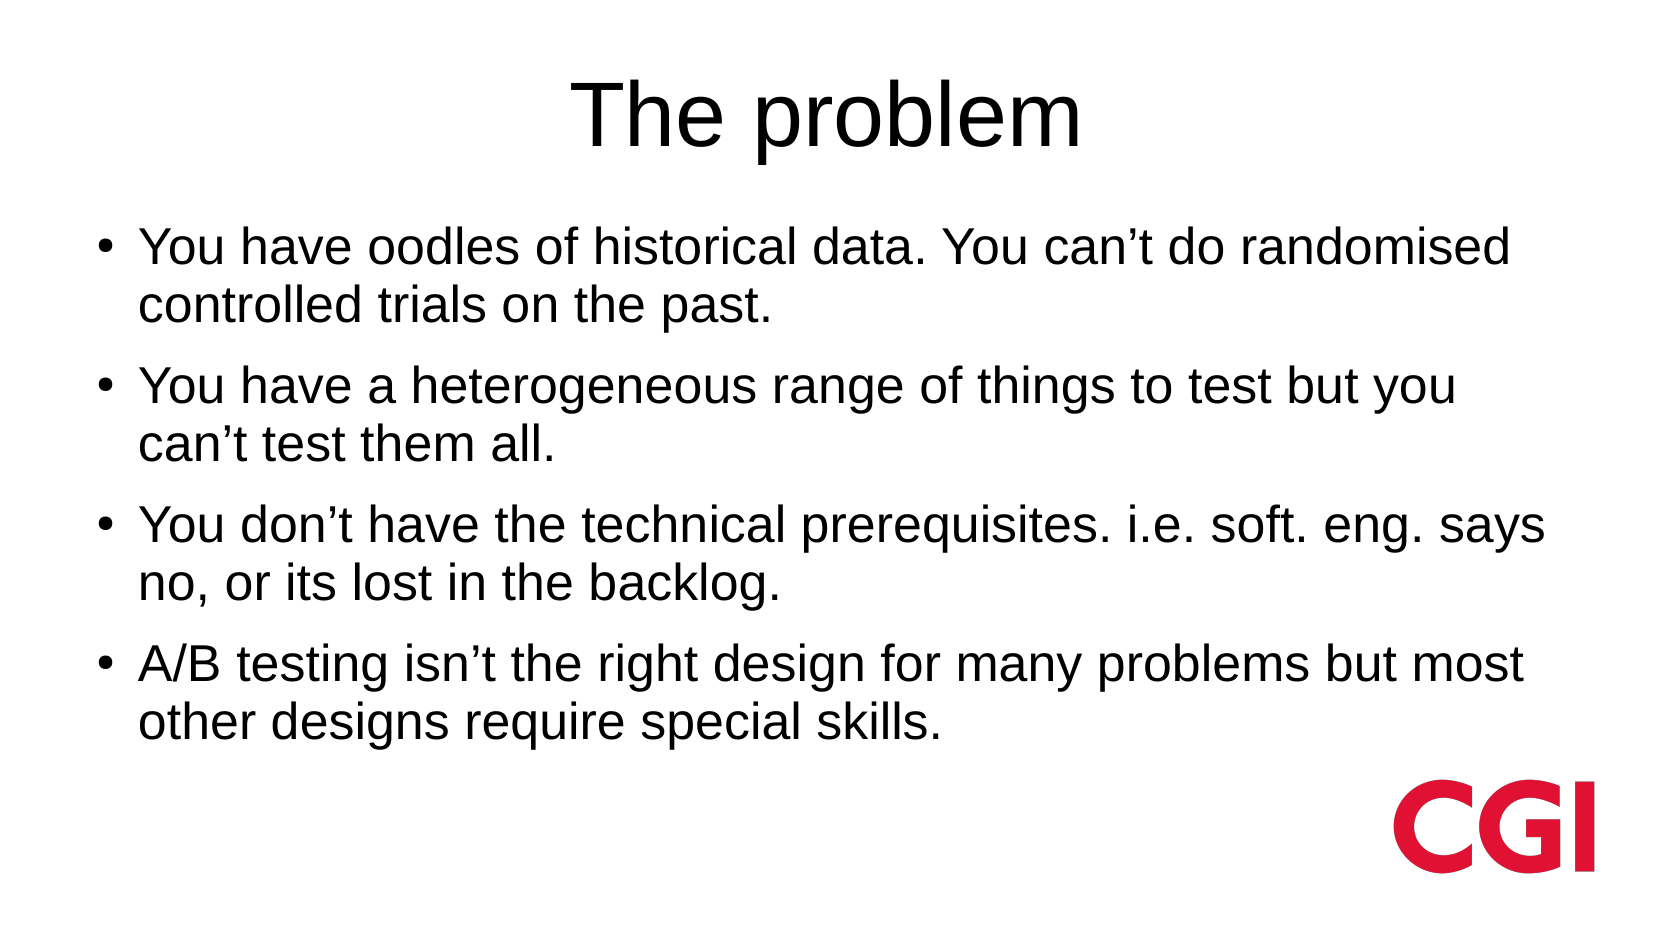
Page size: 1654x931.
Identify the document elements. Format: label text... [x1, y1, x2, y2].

picture [1393, 779, 1595, 874]
list You have oodles of historical data. You can’t do randomised controlled trials on the past. You have a heterogeneous range of things to test but you can’t test them all. You don’t have the technical prerequisites. i.e. soft. eng. says no, or its lost in the backlog. A/B testing isn’t the right design for many problems but most other designs require special skills. [82, 217, 1571, 758]
title The problem [82, 37, 1571, 193]
